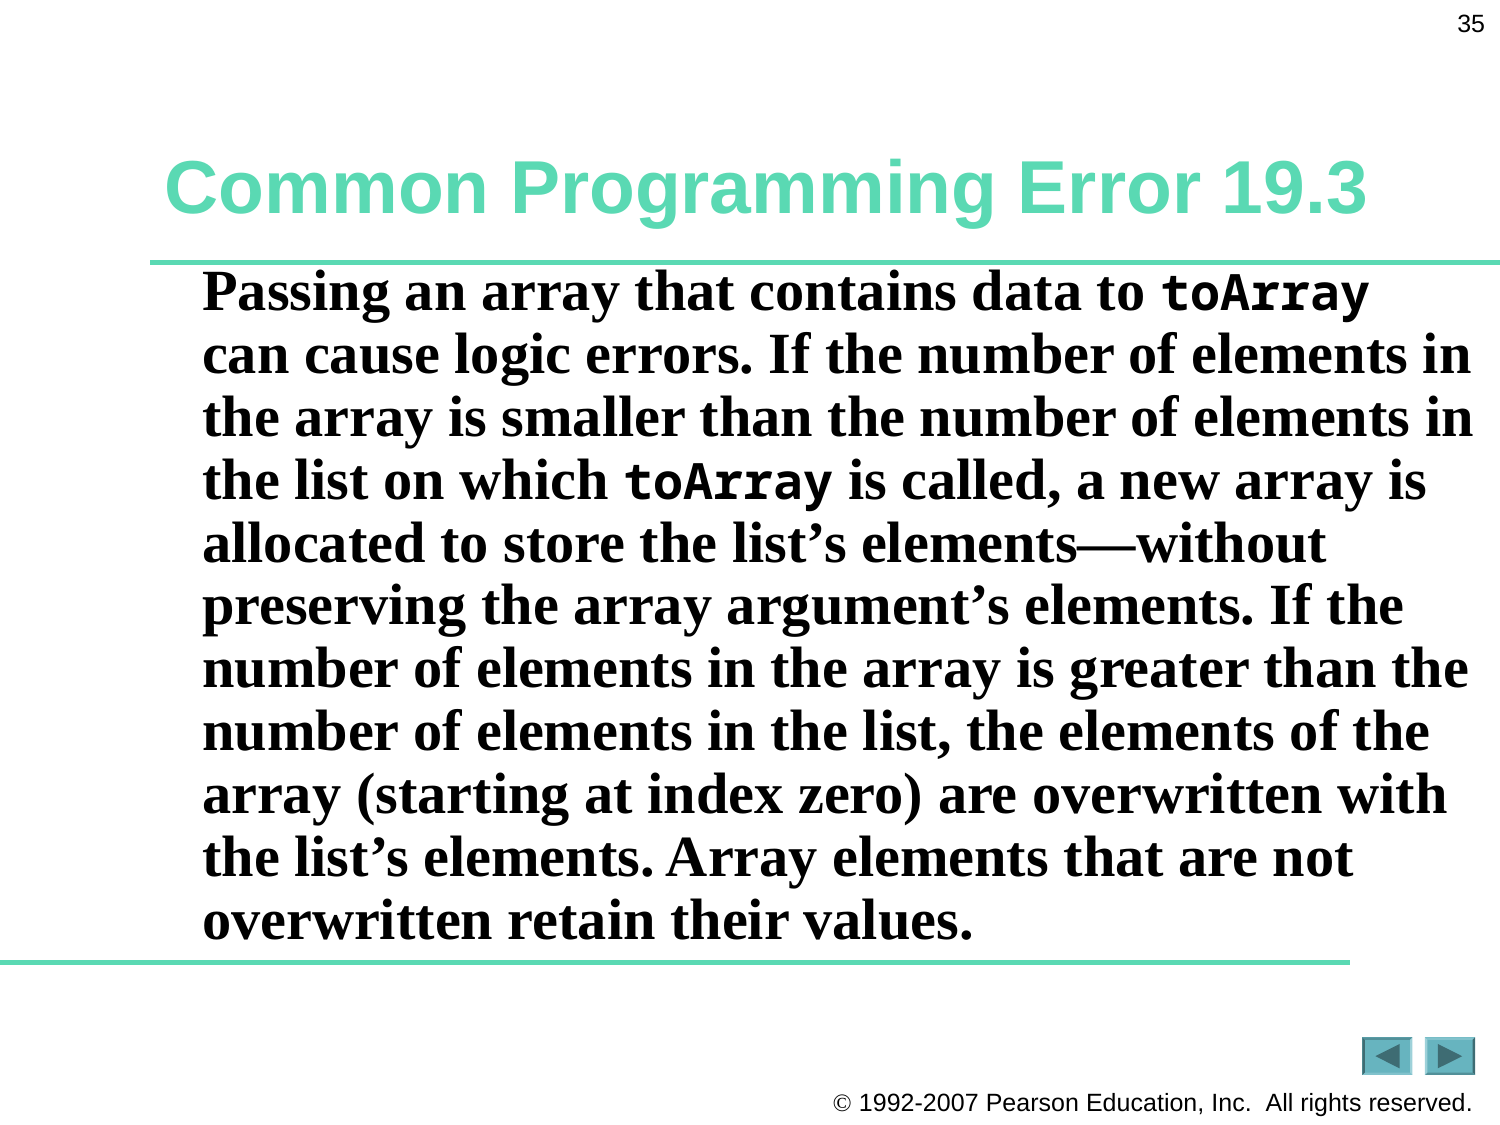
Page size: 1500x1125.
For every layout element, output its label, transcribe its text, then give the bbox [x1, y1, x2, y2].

title Common Programming Error 19.3 [149, 112, 1425, 263]
list Passing an array that contains data to toArray can cause logic errors. If the number of elements in the array is smaller than the number of elements in the list on which toArray is called, a new array is allocated to store the list’s elements—without preserving the array argument’s elements. If the number of elements in the array is greater than the number of elements in the list, the elements of the array (starting at index zero) are overwritten with the list’s elements. Array elements that are not overwritten retain their values. [187, 252, 1500, 960]
text_box <number> [1149, 0, 1500, 79]
